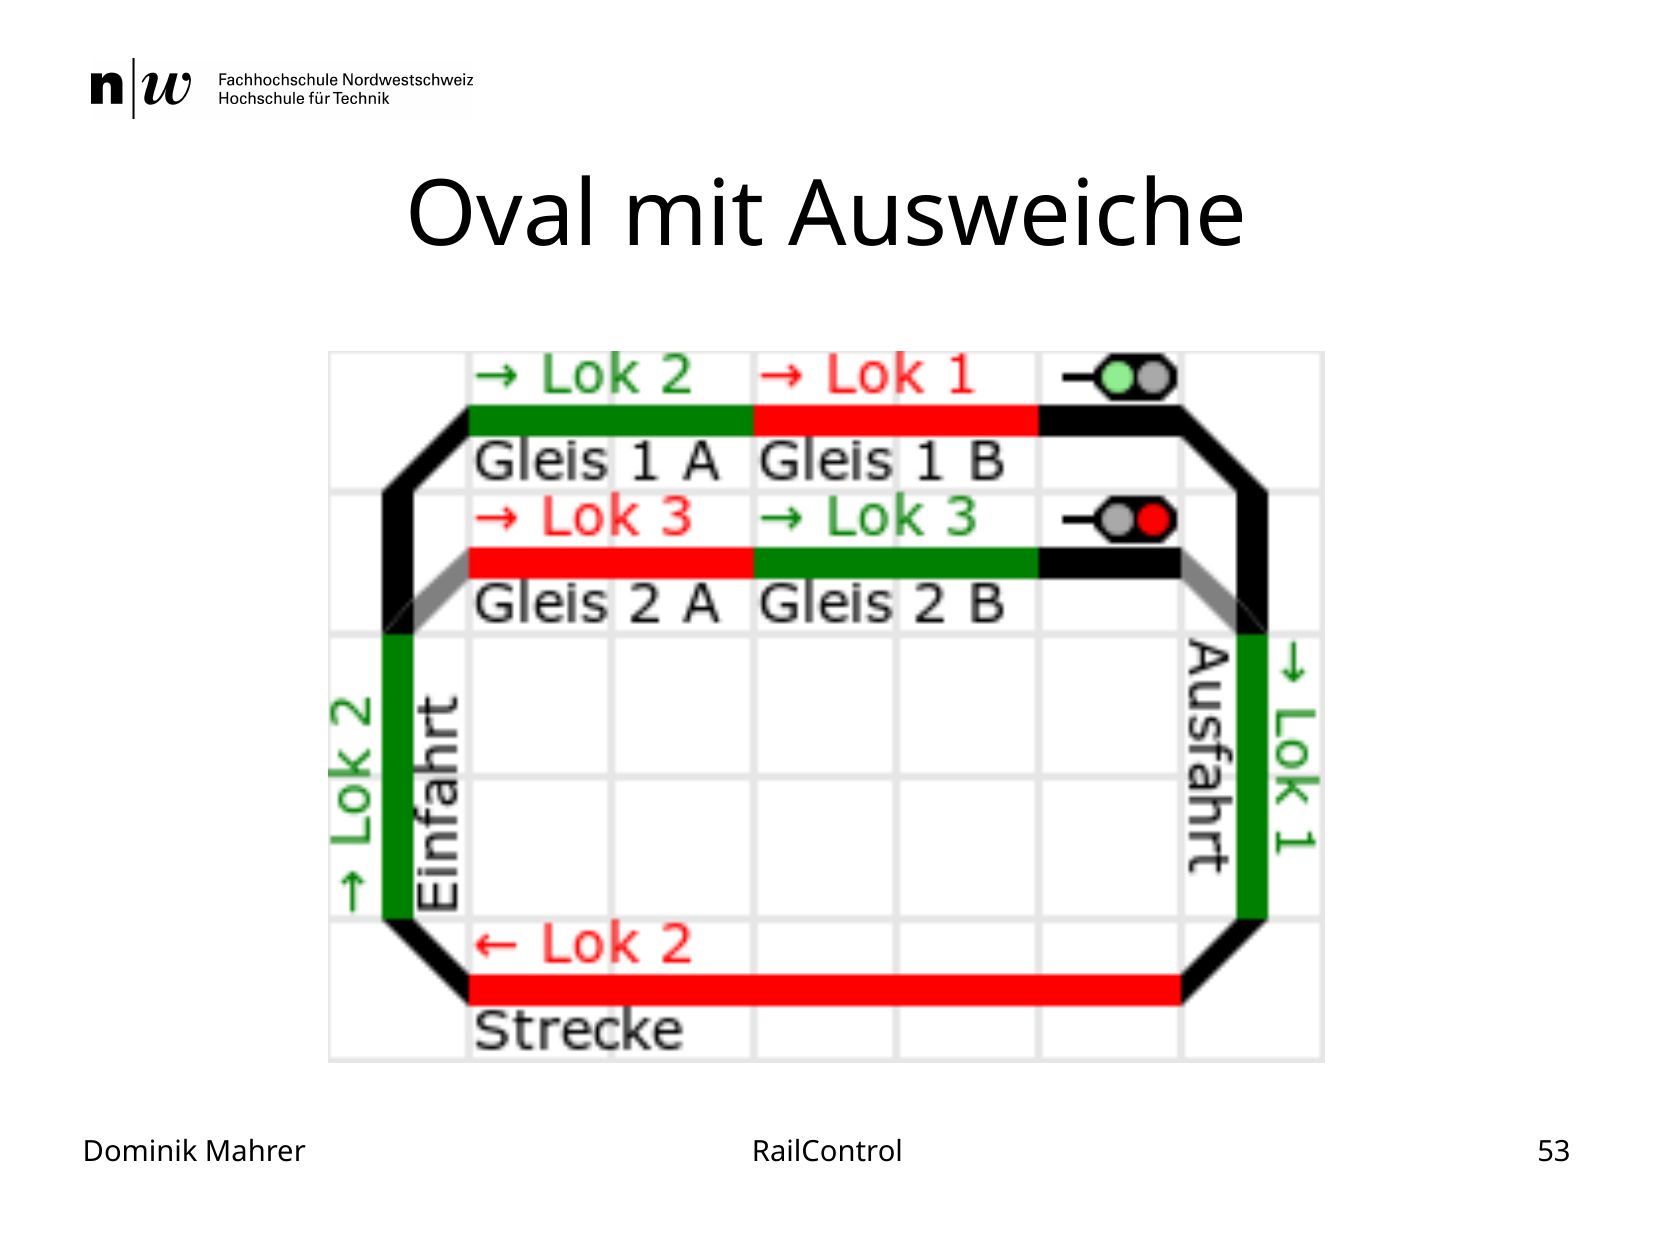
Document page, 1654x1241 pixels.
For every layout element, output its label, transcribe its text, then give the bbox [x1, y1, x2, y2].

title Oval mit Ausweiche [82, 153, 1571, 267]
picture [91, 58, 473, 119]
picture [328, 351, 1325, 1063]
